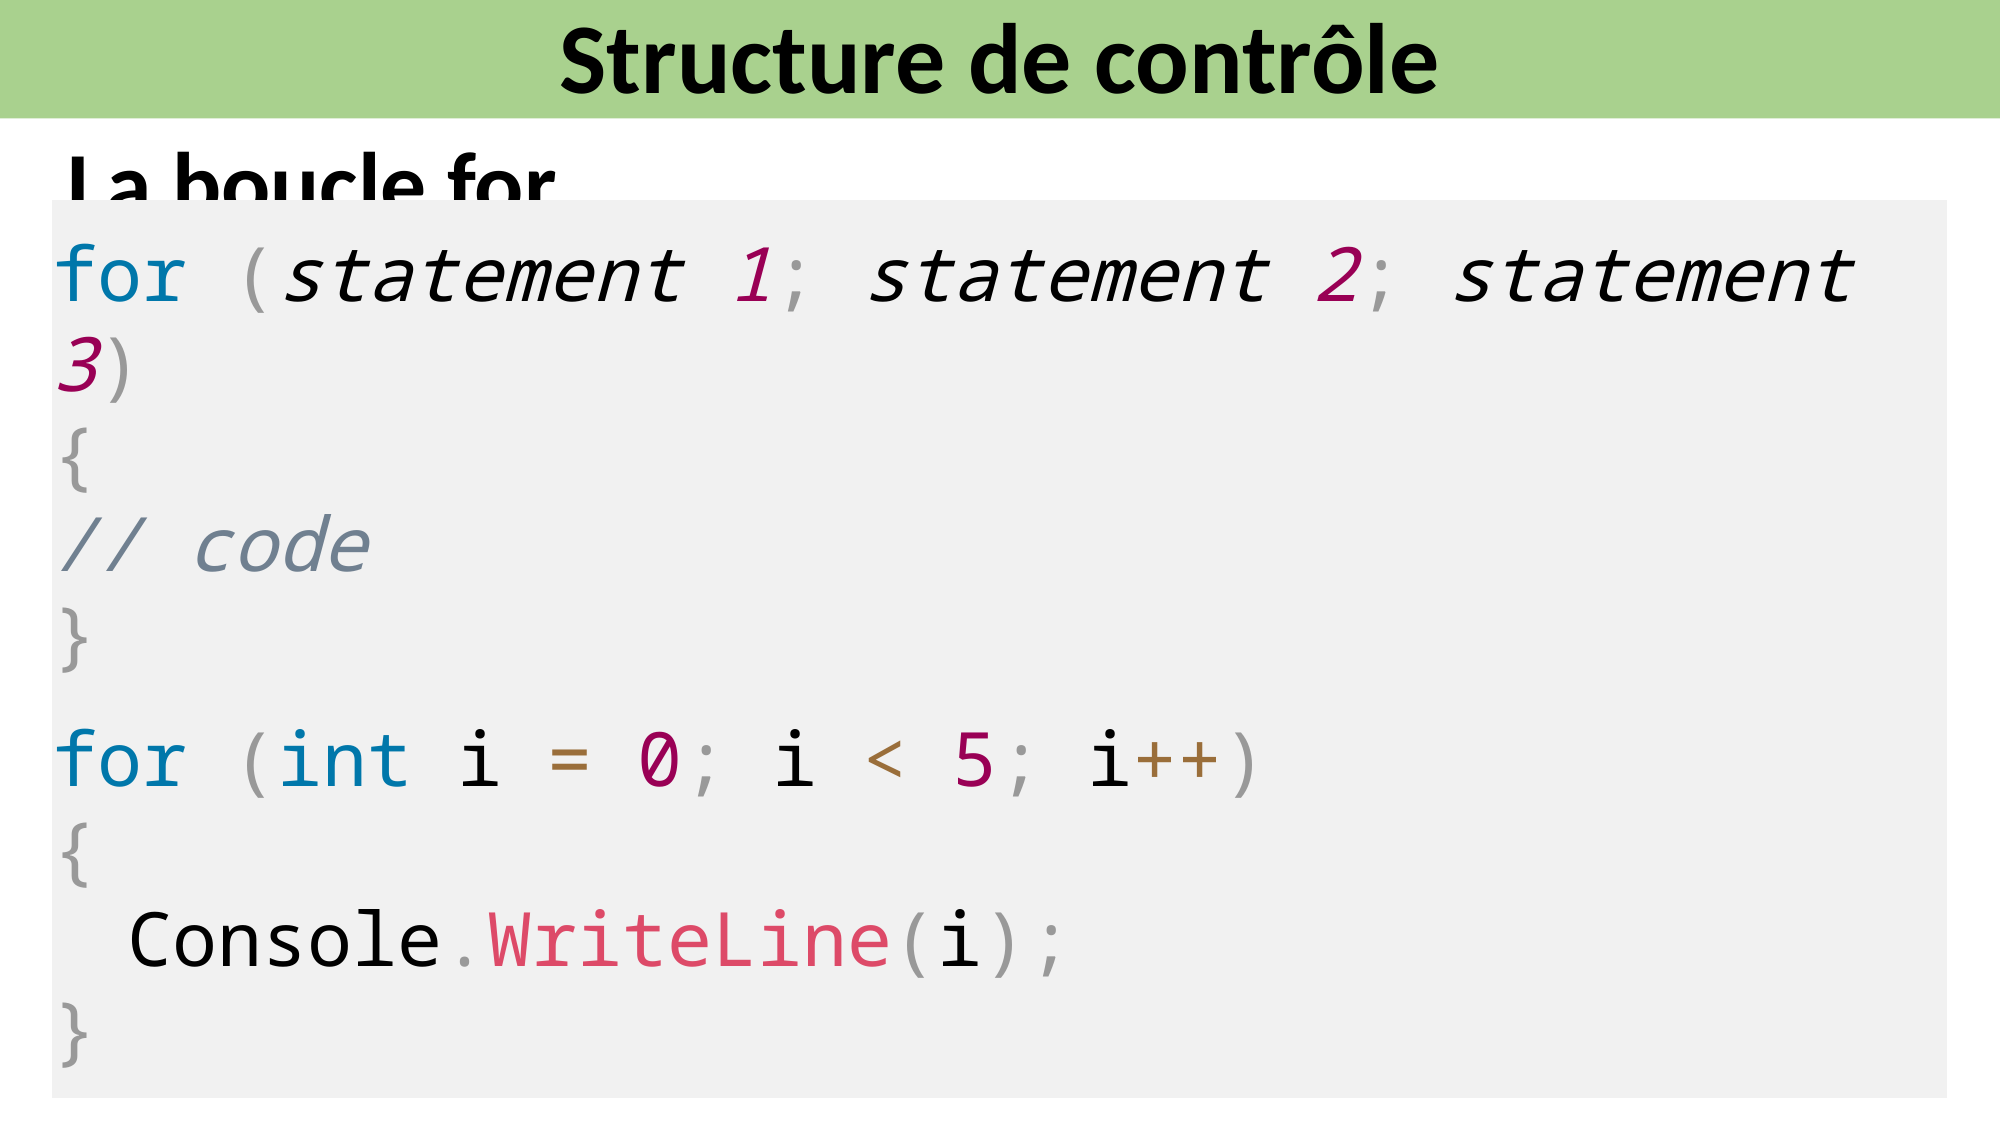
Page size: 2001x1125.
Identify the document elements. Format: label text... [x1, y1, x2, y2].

text_box for (statement 1; statement 2; statement 3) { // code } [52, 200, 1947, 685]
text_box La boucle for [52, 117, 1936, 200]
text_box for (int i = 0; i < 5; i++) { Console.WriteLine(i); } [52, 685, 1947, 1098]
title Structure de contrôle [0, 0, 2000, 119]
